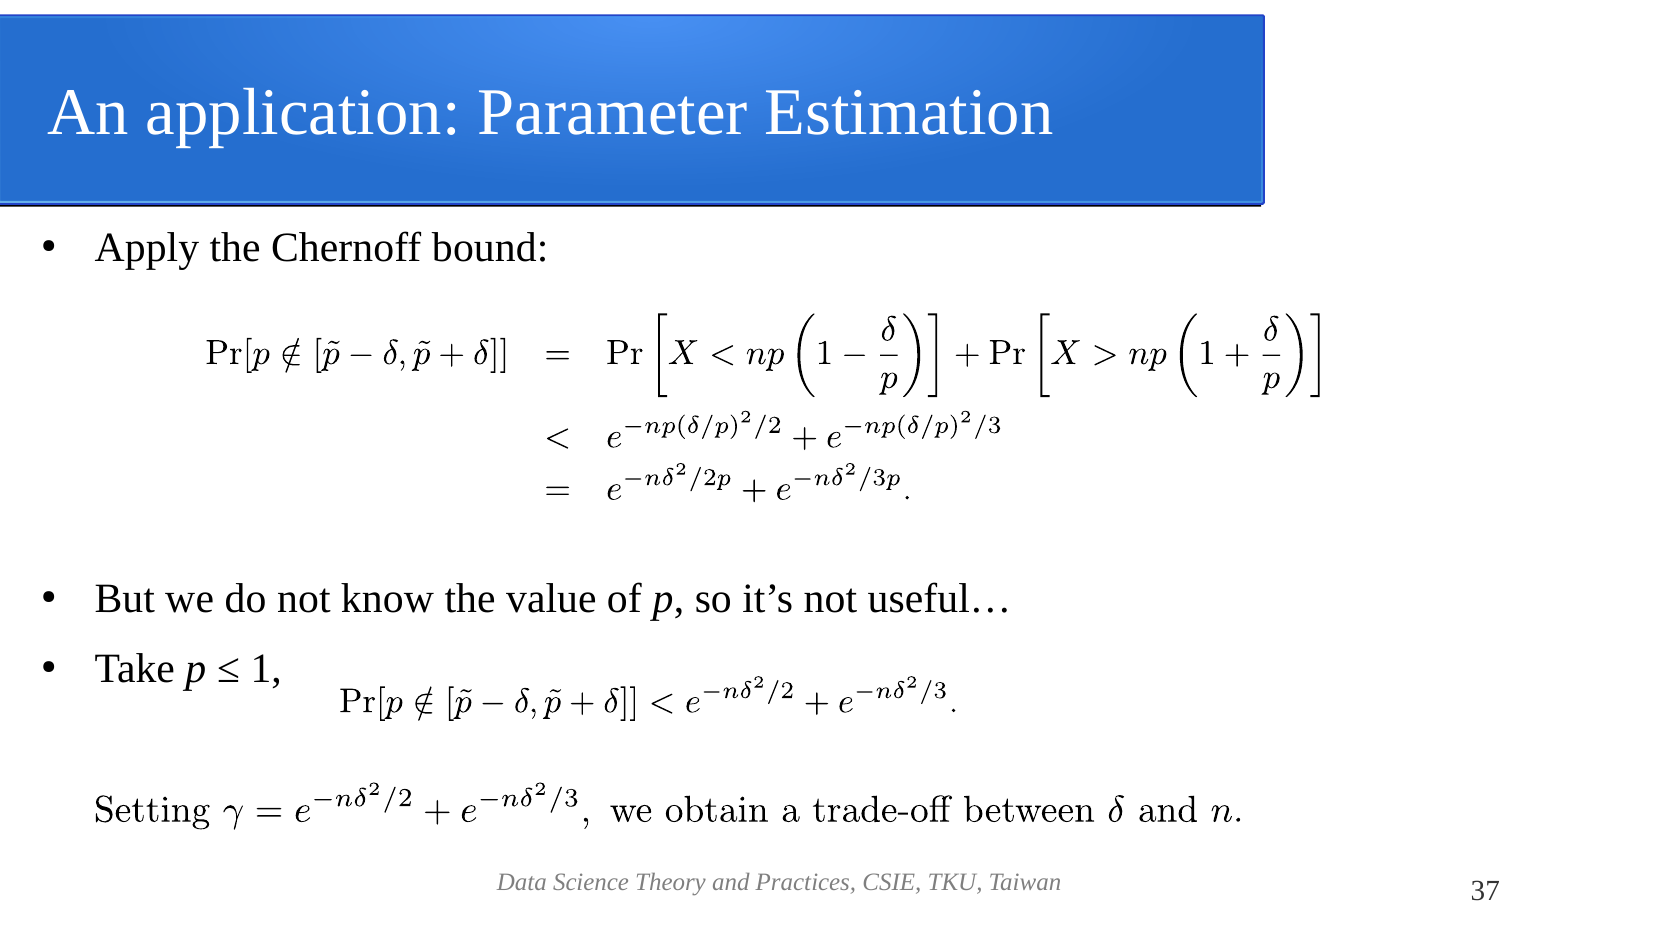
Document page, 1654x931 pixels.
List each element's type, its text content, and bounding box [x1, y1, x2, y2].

picture [93, 782, 1241, 830]
title An application: Parameter Estimation [47, 35, 1199, 189]
picture [205, 313, 1320, 503]
picture [337, 674, 957, 723]
list Apply the Chernoff bound: But we do not know the value of p, so it’s not useful… Take p ≤ 1, [23, 224, 1512, 839]
